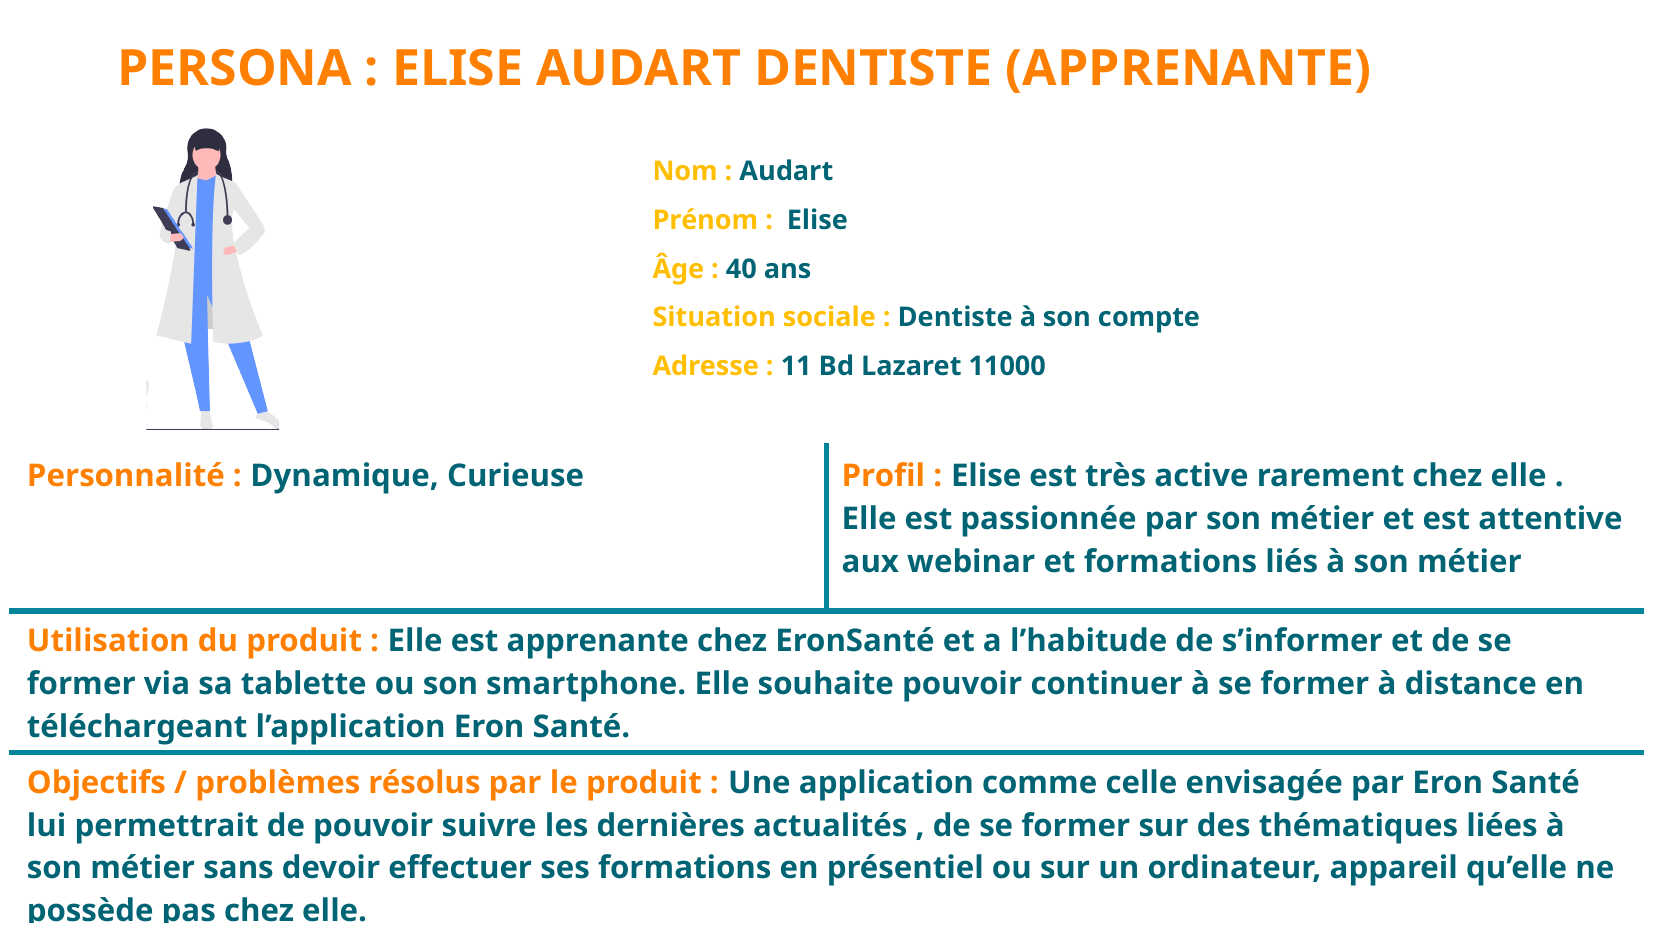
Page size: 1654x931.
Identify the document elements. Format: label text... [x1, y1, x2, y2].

table_header Profil : Elise est très active rarement chez elle . Elle est passionnée par son métier et est attentive aux webinar et formations liés à son métier [829, 449, 1639, 608]
table_header Personnalité : Dynamique, Curieuse [15, 449, 824, 608]
table_cell Utilisation du produit : Elle est apprenante chez EronSanté et a l’habitude de s’informer et de se former via sa tablette ou son smartphone. Elle souhaite pouvoir continuer à se former à distance en téléchargeant l’application Eron Santé. [15, 614, 1639, 750]
text_box Nom : Audart Prénom : Elise Âge : 40 ans Situation sociale : Dentiste à son compte Adresse : 11 Bd Lazaret 11000 [637, 129, 1548, 389]
table_cell Objectifs / problèmes résolus par le produit : Une application comme celle envisagée par Eron Santé lui permettrait de pouvoir suivre les dernières actualités , de se former sur des thématiques liées à son métier sans devoir effectuer ses formations en présentiel ou sur un ordinateur, appareil qu’elle ne possède pas chez elle. [15, 755, 1639, 923]
picture [146, 117, 280, 430]
text_box Persona : Elise AUDART Dentiste (APPRENANTE) [117, 42, 1654, 97]
